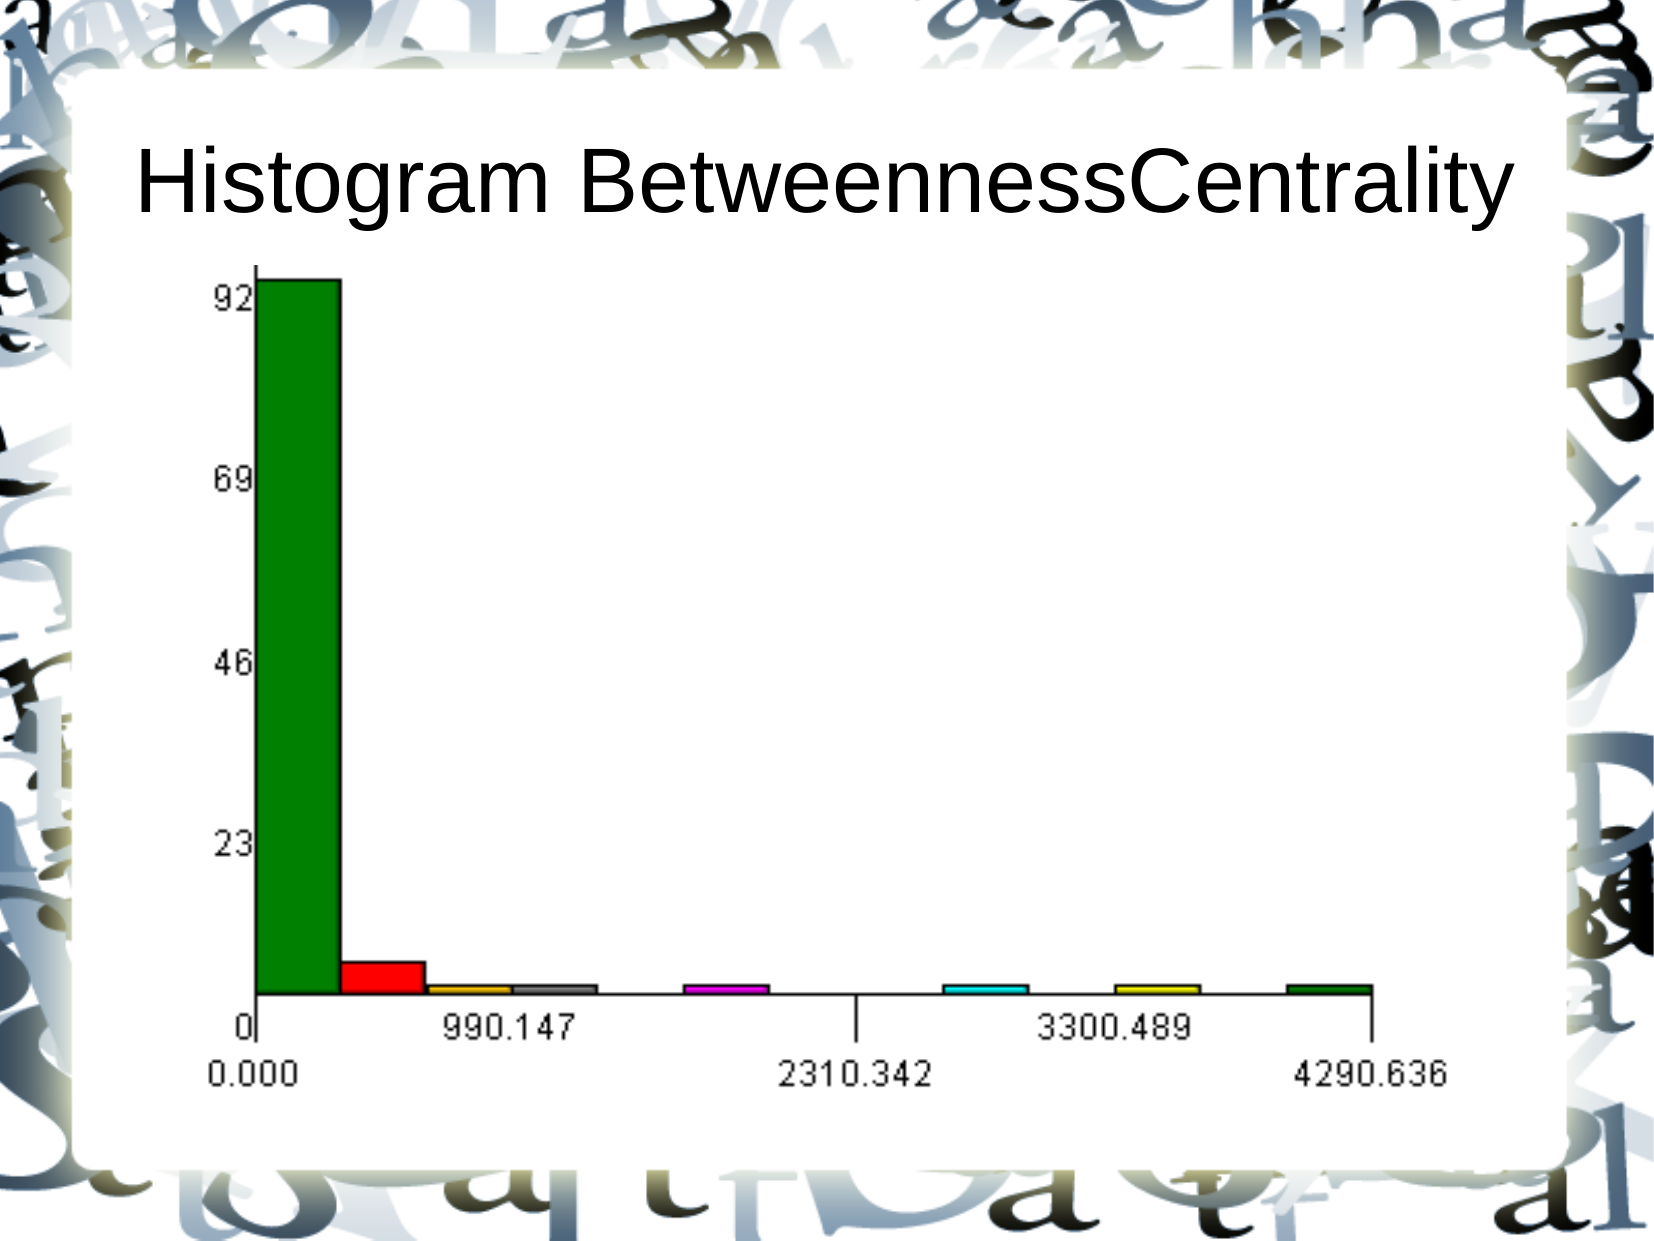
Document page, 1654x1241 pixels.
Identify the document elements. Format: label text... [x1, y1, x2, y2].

title Histogram BetweennessCentrality [82, 86, 1570, 278]
picture [0, 0, 1654, 1241]
